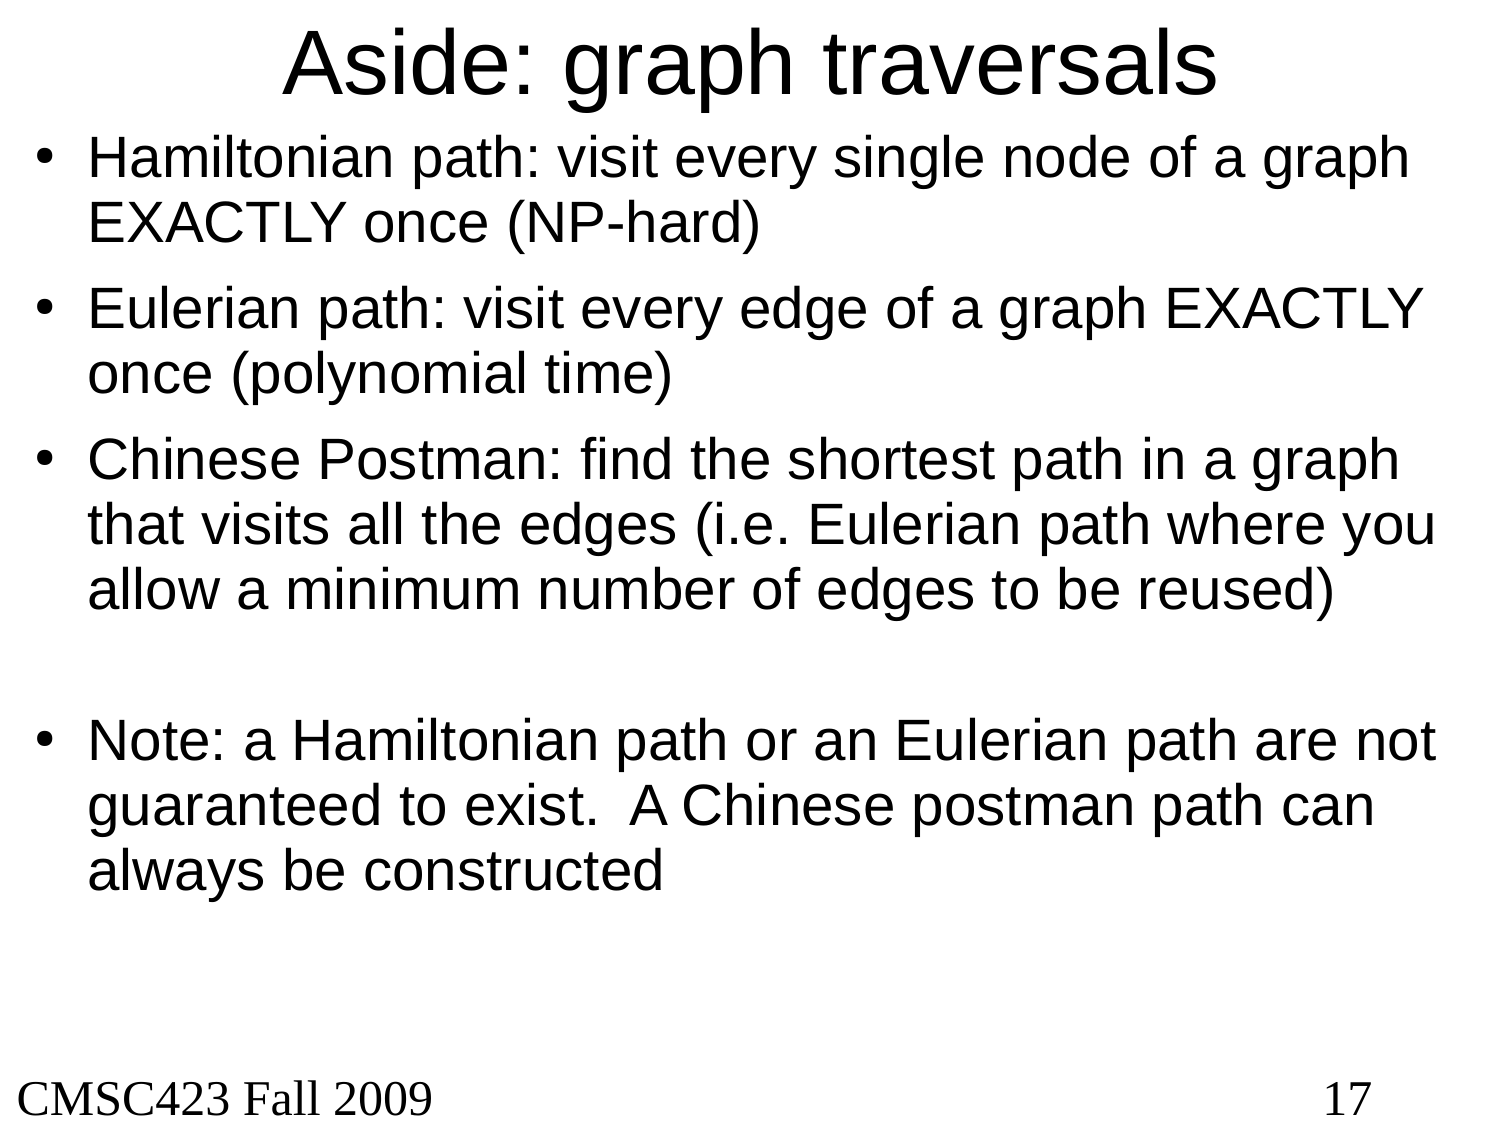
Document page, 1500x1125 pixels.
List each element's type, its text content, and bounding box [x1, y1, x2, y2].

list Hamiltonian path: visit every single node of a graph EXACTLY once (NP-hard) Eulerian path: visit every edge of a graph EXACTLY once (polynomial time) Chinese Postman: find the shortest path in a graph that visits all the edges (i.e. Eulerian path where you allow a minimum number of edges to be reused) Note: a Hamiltonian path or an Eulerian path are not guaranteed to exist. A Chinese postman path can always be constructed [16, 124, 1485, 1072]
title Aside: graph traversals [19, 9, 1485, 116]
